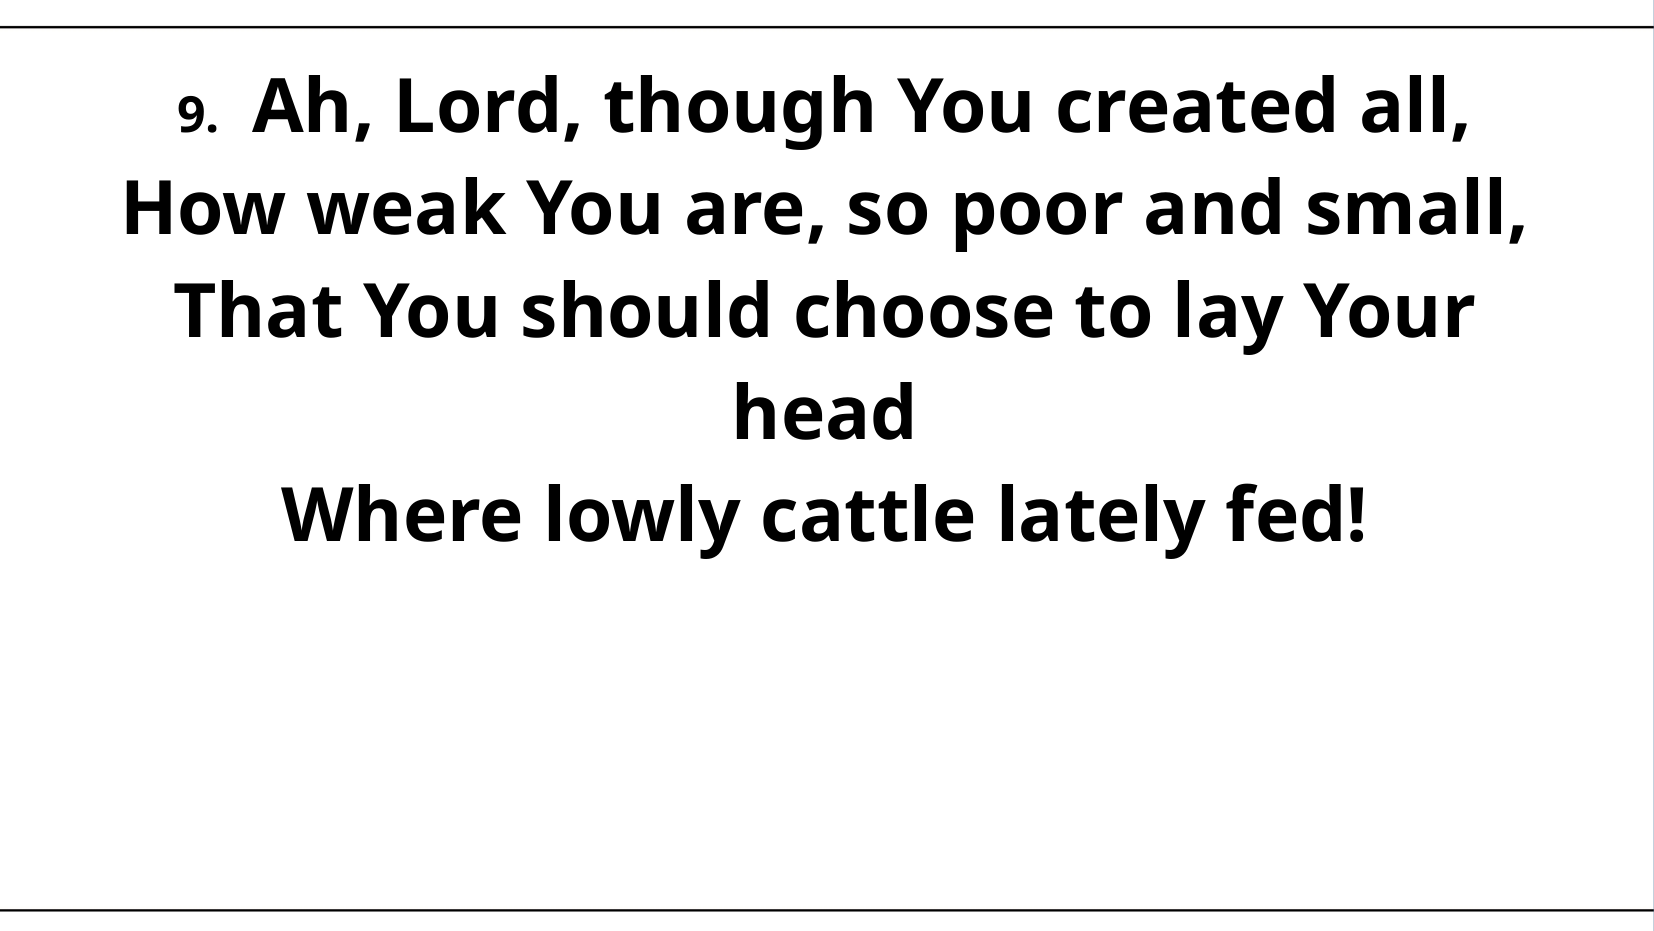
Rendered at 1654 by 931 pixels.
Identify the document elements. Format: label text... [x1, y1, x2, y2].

text_box 9. Ah, Lord, though You created all, How weak You are, so poor and small, That You should choose to lay Your head Where lowly cattle lately fed! [60, 45, 1591, 466]
picture [0, 0, 1654, 931]
